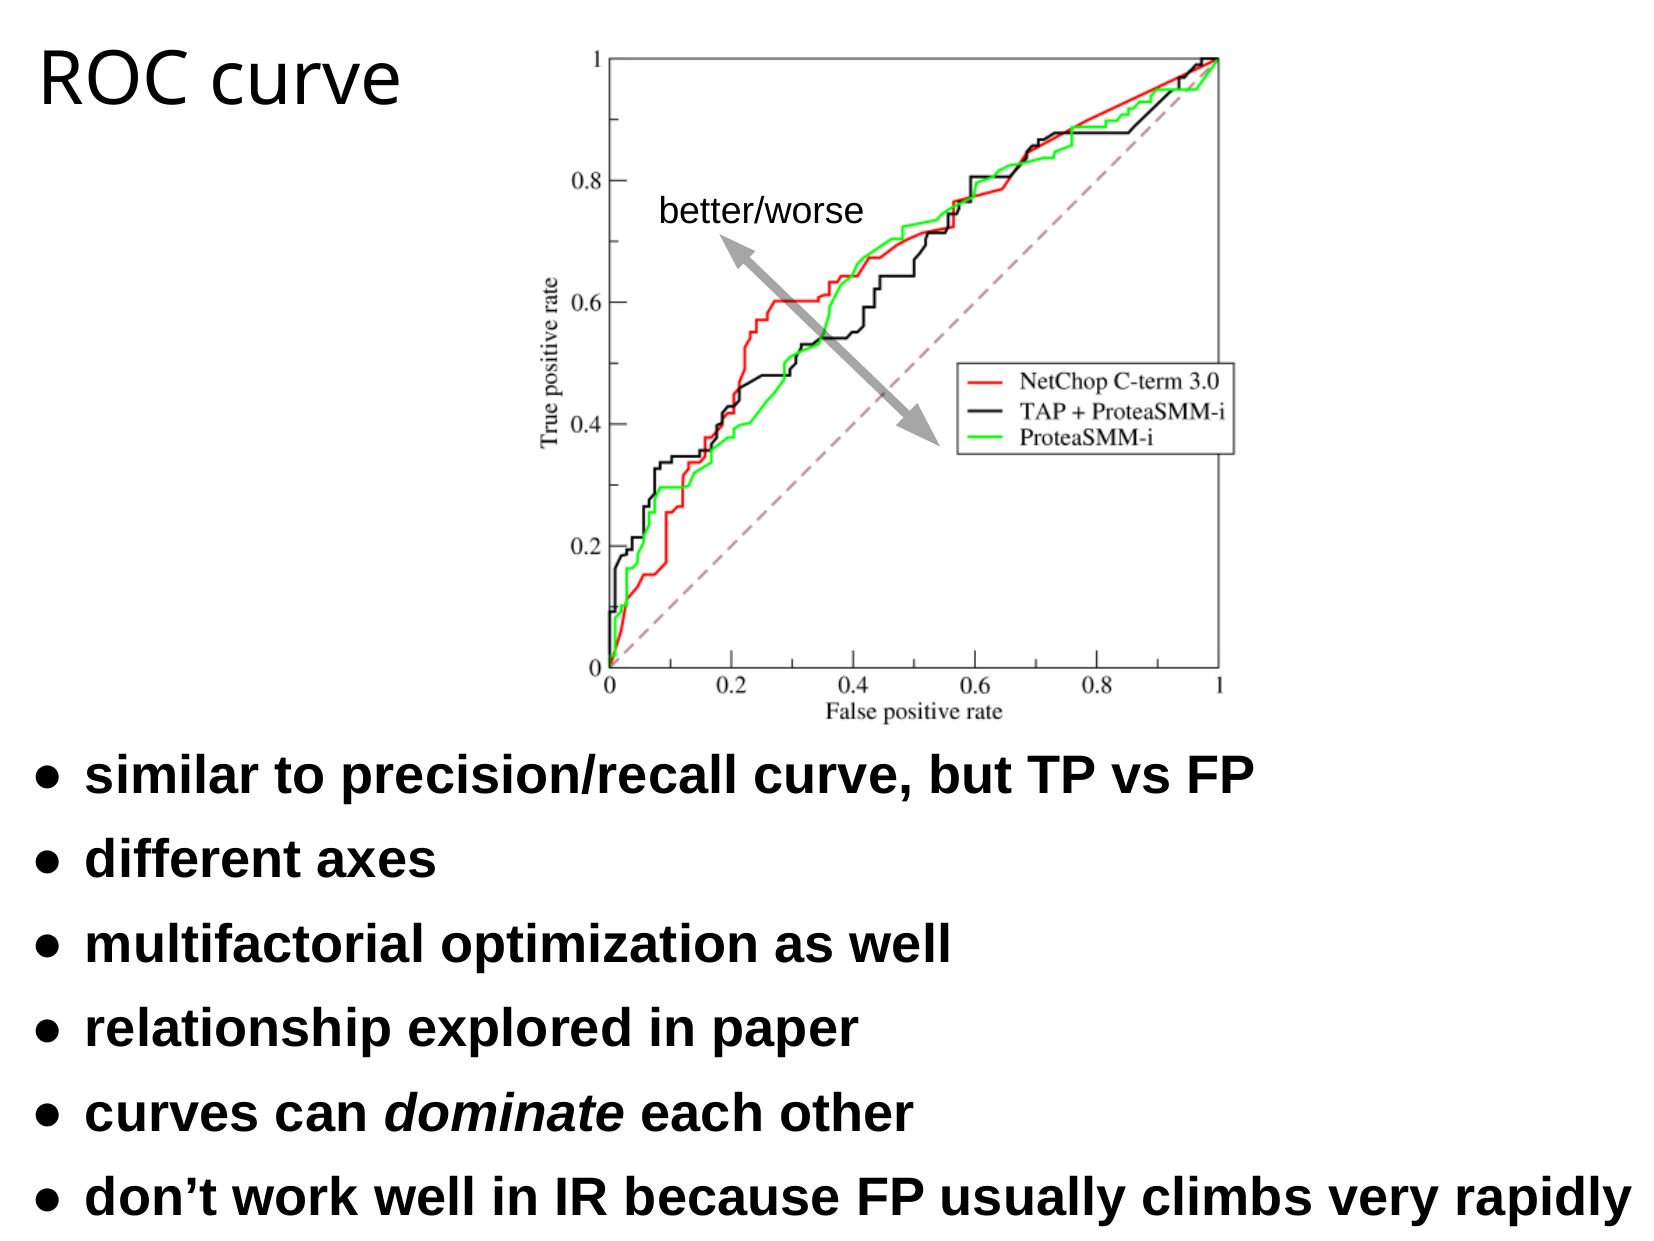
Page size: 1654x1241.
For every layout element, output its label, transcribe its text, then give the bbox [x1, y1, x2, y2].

list similar to precision/recall curve, but TP vs FP different axes multifactorial optimization as well relationship explored in paper curves can dominate each other don’t work well in IR because FP usually climbs very rapidly [14, 744, 1637, 1228]
title ROC curve [37, 0, 1613, 151]
text_box better/worse [643, 182, 880, 239]
picture [539, 49, 1237, 726]
